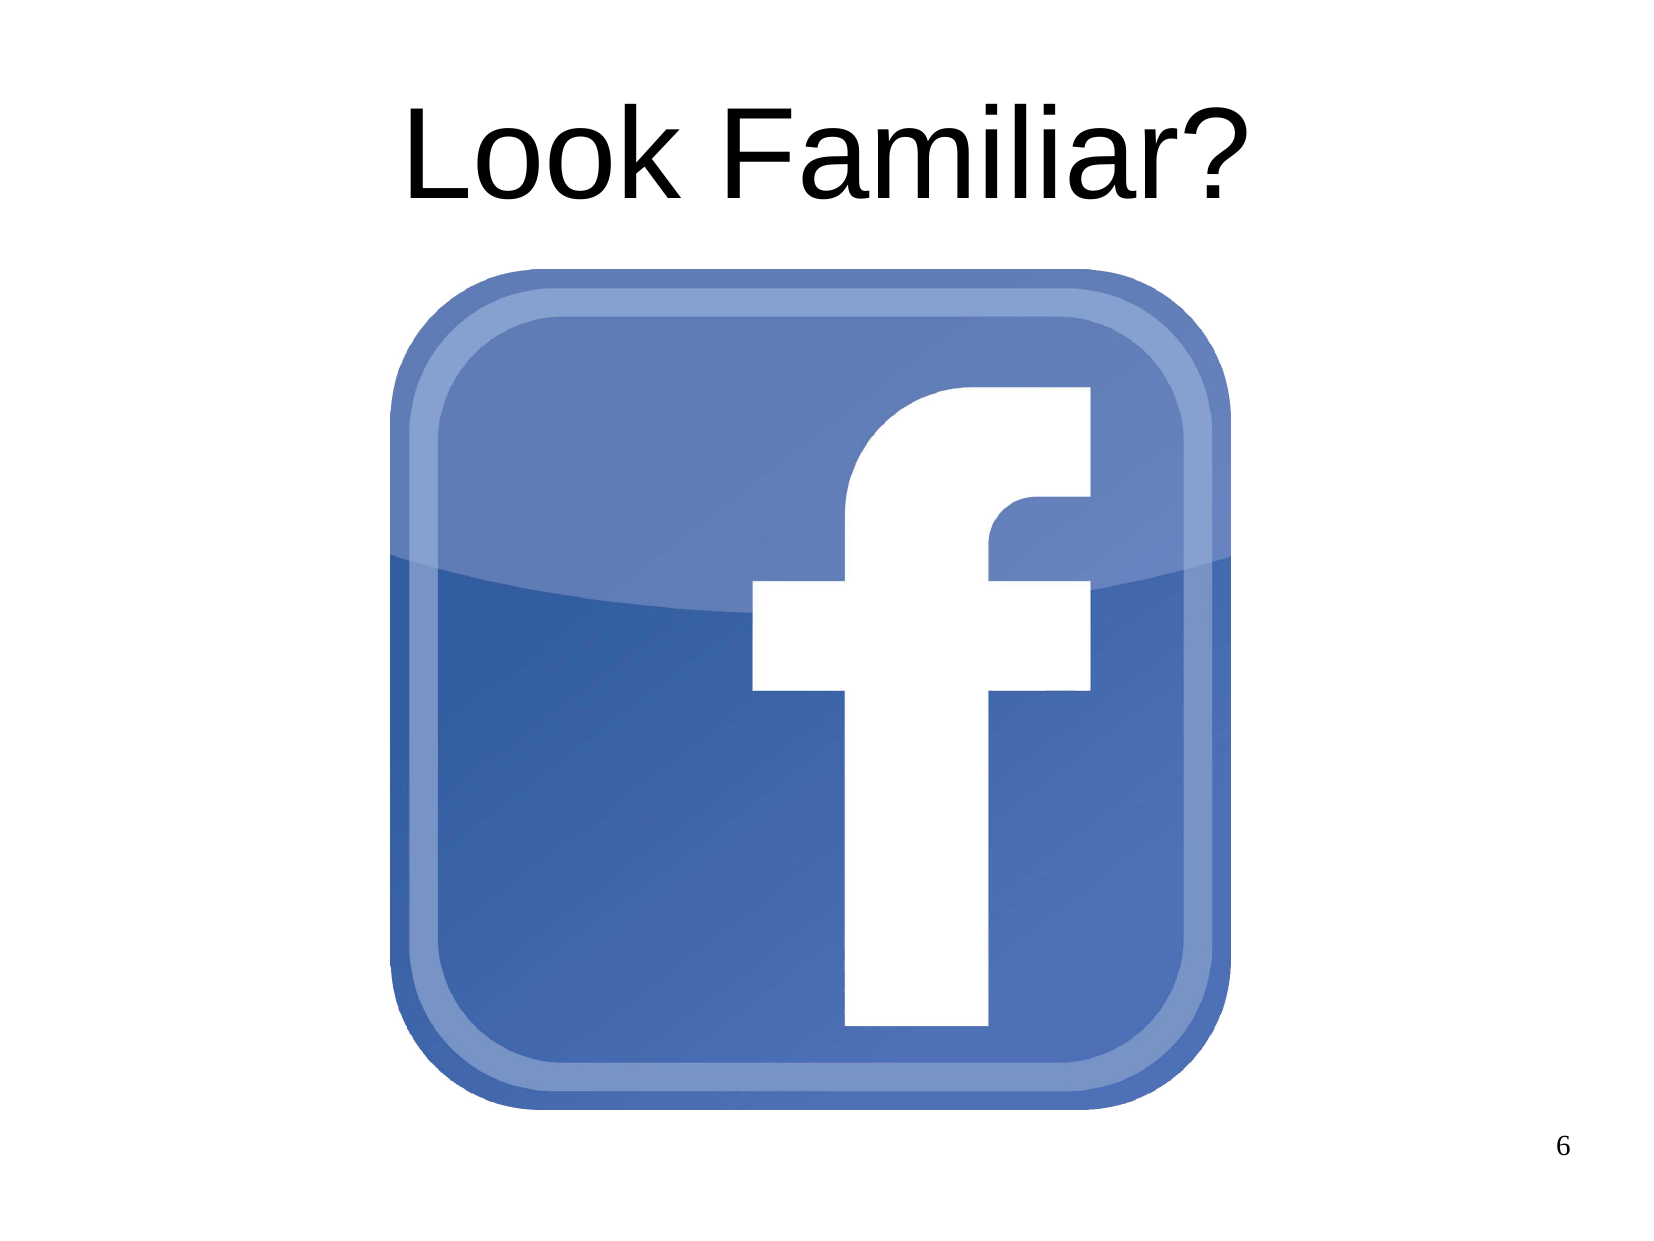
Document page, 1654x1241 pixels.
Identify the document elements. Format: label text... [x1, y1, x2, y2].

title Look Familiar? [82, 49, 1571, 257]
picture [390, 269, 1231, 1111]
